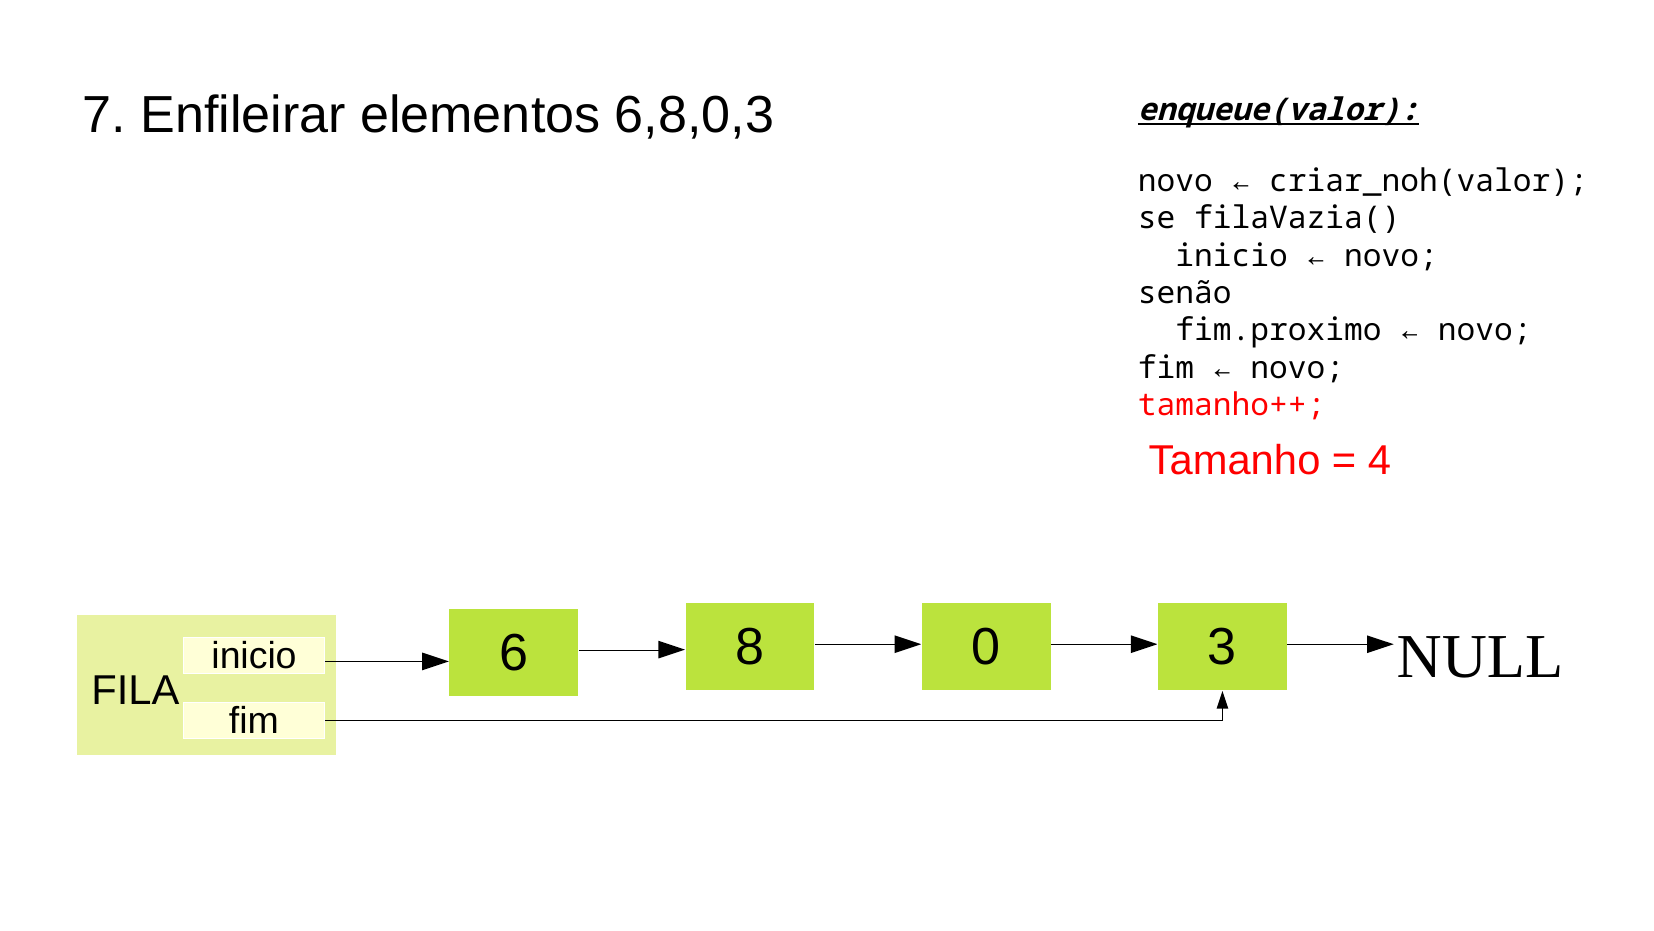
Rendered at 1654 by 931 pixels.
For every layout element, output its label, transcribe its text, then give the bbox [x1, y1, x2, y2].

text_box enqueue(valor): novo ← criar_noh(valor); se filaVazia() inicio ← novo; senão fim.proximo ← novo; fim ← novo; tamanho++; [1123, 81, 1613, 430]
text_box [76, 721, 337, 756]
text_box inicio [183, 637, 325, 674]
text_box 3 [1157, 602, 1288, 691]
text_box Tamanho = 4 [1133, 430, 1418, 491]
text_box NULL [1381, 614, 1583, 692]
text_box [76, 614, 337, 661]
text_box [195, 662, 337, 720]
text_box 8 [685, 602, 815, 691]
text_box 0 [921, 602, 1052, 691]
text_box FILA [76, 659, 195, 721]
text_box fim [183, 702, 325, 739]
text_box 6 [448, 608, 579, 697]
title 7. Enfileirar elementos 6,8,0,3 [82, 37, 1571, 193]
